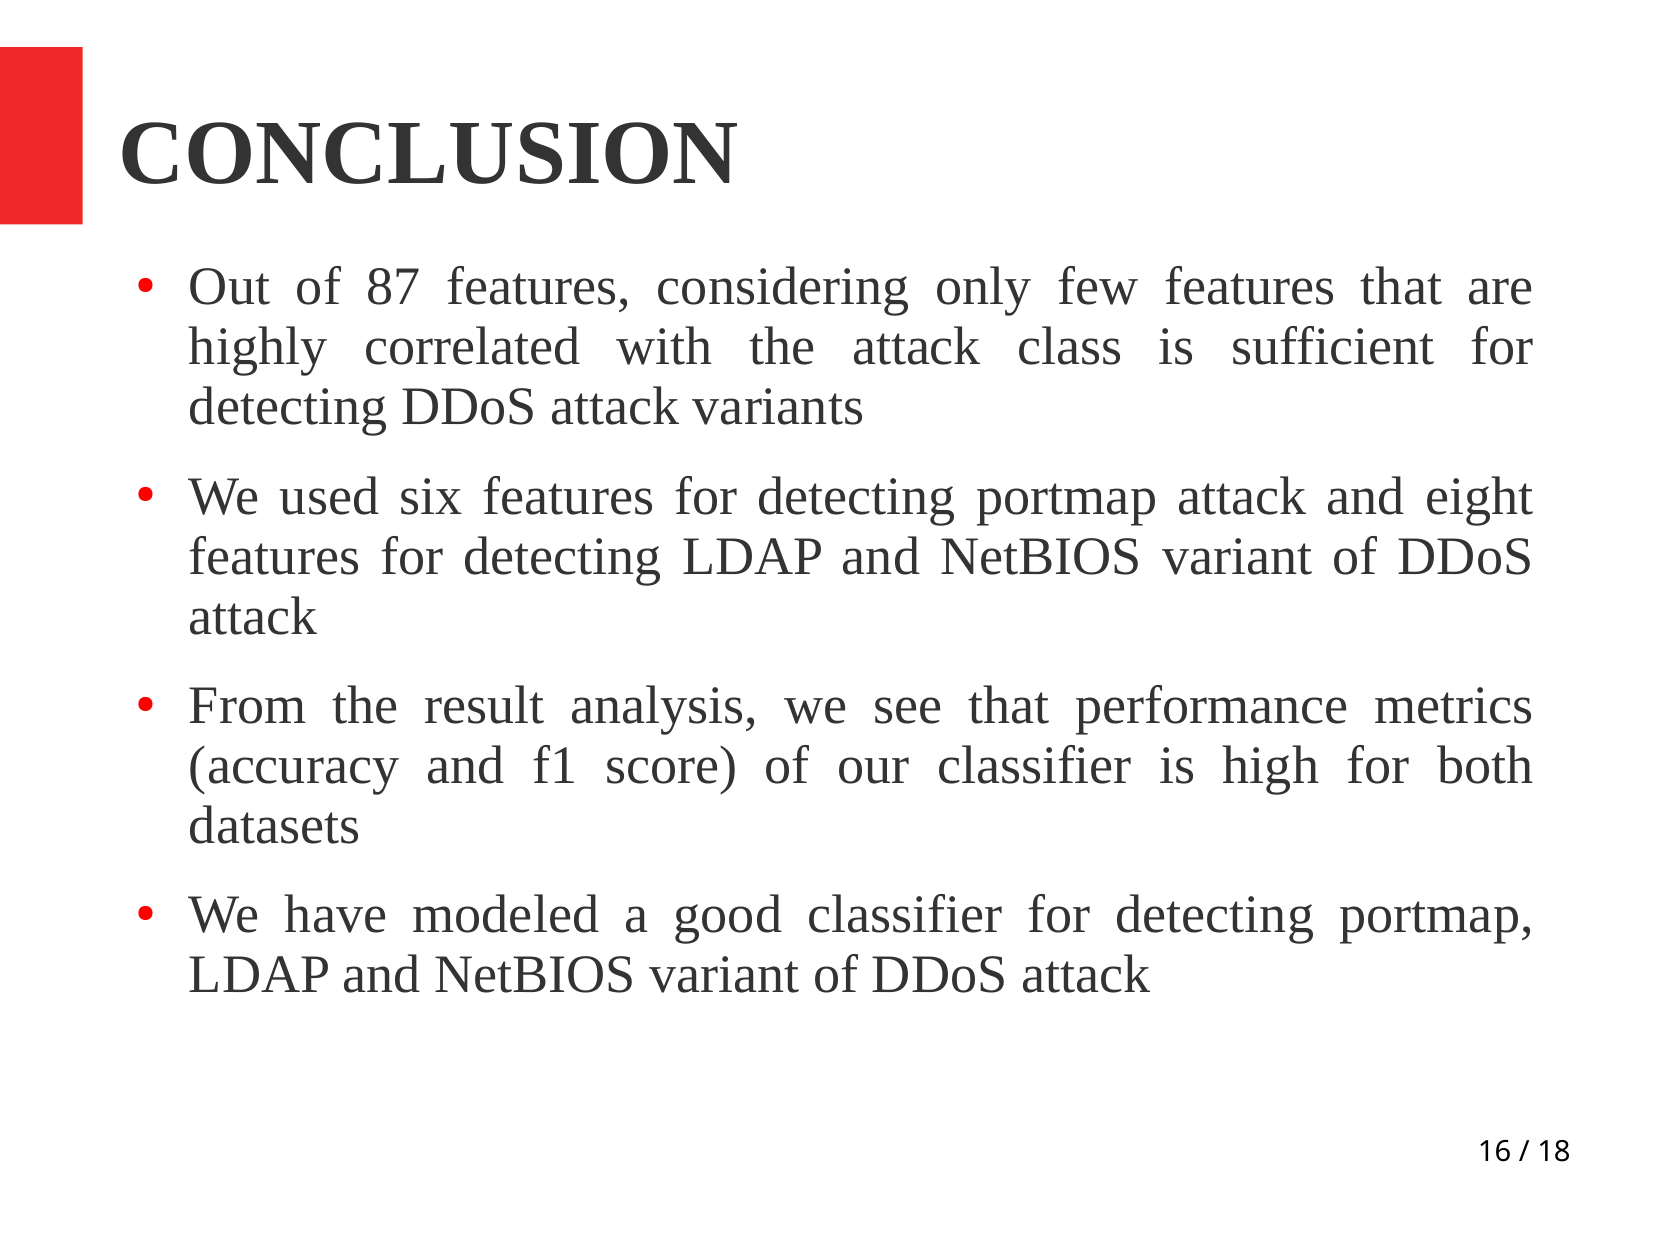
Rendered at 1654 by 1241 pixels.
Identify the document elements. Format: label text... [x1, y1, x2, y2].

list Out of 87 features, considering only few features that are highly correlated with the attack class is sufficient for detecting DDoS attack variants We used six features for detecting portmap attack and eight features for detecting LDAP and NetBIOS variant of DDoS attack From the result analysis, we see that performance metrics (accuracy and f1 score) of our classifier is high for both datasets We have modeled a good classifier for detecting portmap, LDAP and NetBIOS variant of DDoS attack [118, 256, 1536, 1111]
title CONCLUSION [118, 49, 1571, 257]
